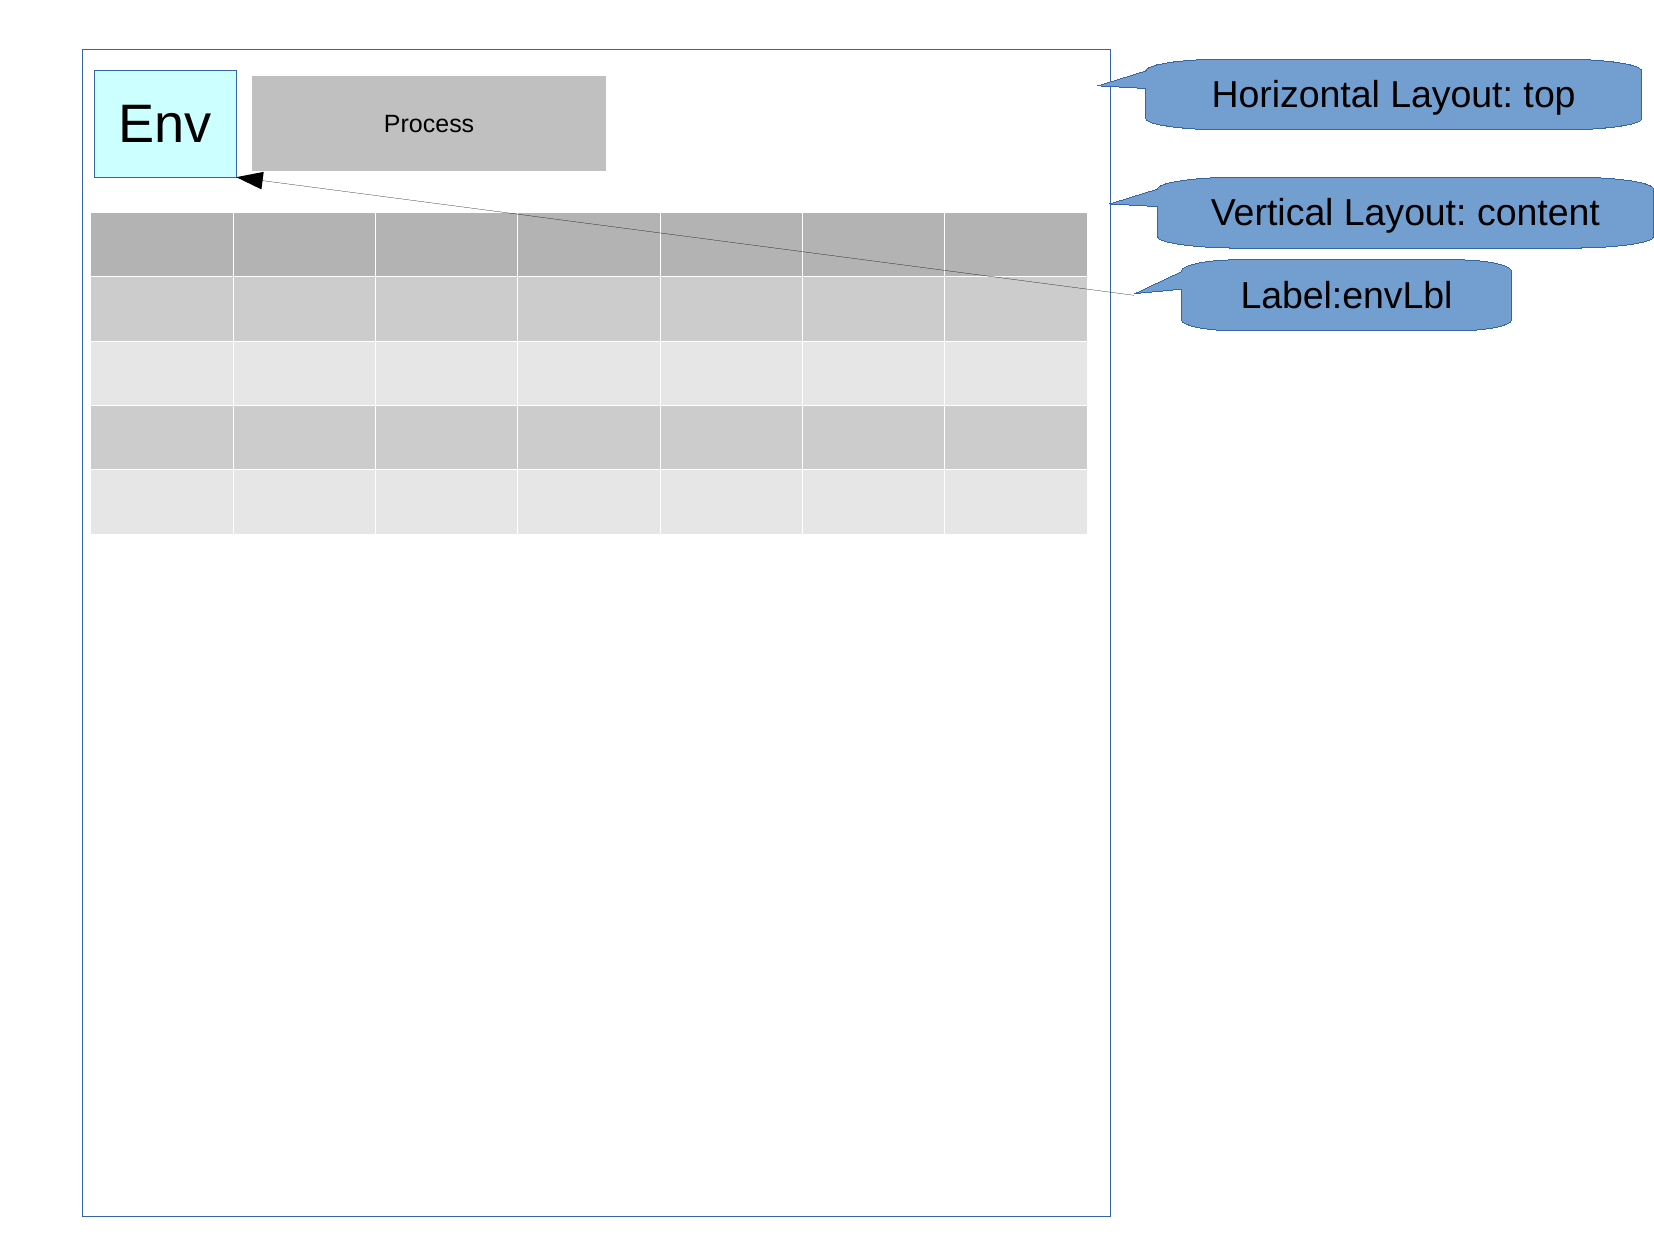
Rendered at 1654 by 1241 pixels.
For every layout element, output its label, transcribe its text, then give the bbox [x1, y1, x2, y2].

table_cell [376, 277, 517, 341]
table_header [376, 213, 517, 276]
table_cell [803, 342, 944, 405]
table_cell [234, 277, 375, 341]
text_box Label:envLbl [1134, 259, 1512, 331]
table_cell [661, 277, 802, 341]
table_header [945, 271, 978, 276]
table_cell [91, 406, 233, 469]
table_cell [518, 470, 660, 534]
table_cell [945, 277, 1087, 341]
table_cell [376, 470, 517, 534]
table_header [803, 252, 944, 276]
table_cell [518, 342, 660, 405]
table_cell [945, 406, 1087, 469]
table_cell [803, 277, 944, 341]
table_cell [661, 406, 802, 469]
table_header [661, 234, 802, 276]
table_cell [234, 470, 375, 534]
table_cell [661, 342, 802, 405]
table_cell [234, 406, 375, 469]
table_header [661, 213, 802, 251]
title Env [94, 70, 237, 178]
table_cell [1004, 277, 1087, 288]
table_cell [376, 342, 517, 405]
table_cell [91, 342, 233, 405]
table_header [803, 213, 944, 270]
text_box Vertical Layout: content [1109, 177, 1654, 249]
table_header [518, 215, 660, 276]
table_cell [803, 406, 944, 469]
table_cell [91, 277, 233, 341]
text_box Horizontal Layout: top [1097, 59, 1642, 130]
table_header [91, 213, 233, 276]
table_cell [945, 470, 1087, 534]
table_header [945, 213, 1087, 276]
table_cell [234, 342, 375, 405]
table_cell [91, 470, 233, 534]
table_cell [803, 470, 944, 534]
table_cell [661, 470, 802, 534]
table_header [518, 213, 660, 232]
table_cell [518, 277, 660, 341]
title [82, 49, 1111, 1217]
table_cell [518, 406, 660, 469]
table_cell [945, 342, 1087, 405]
table_header [234, 213, 375, 276]
table_cell [376, 406, 517, 469]
